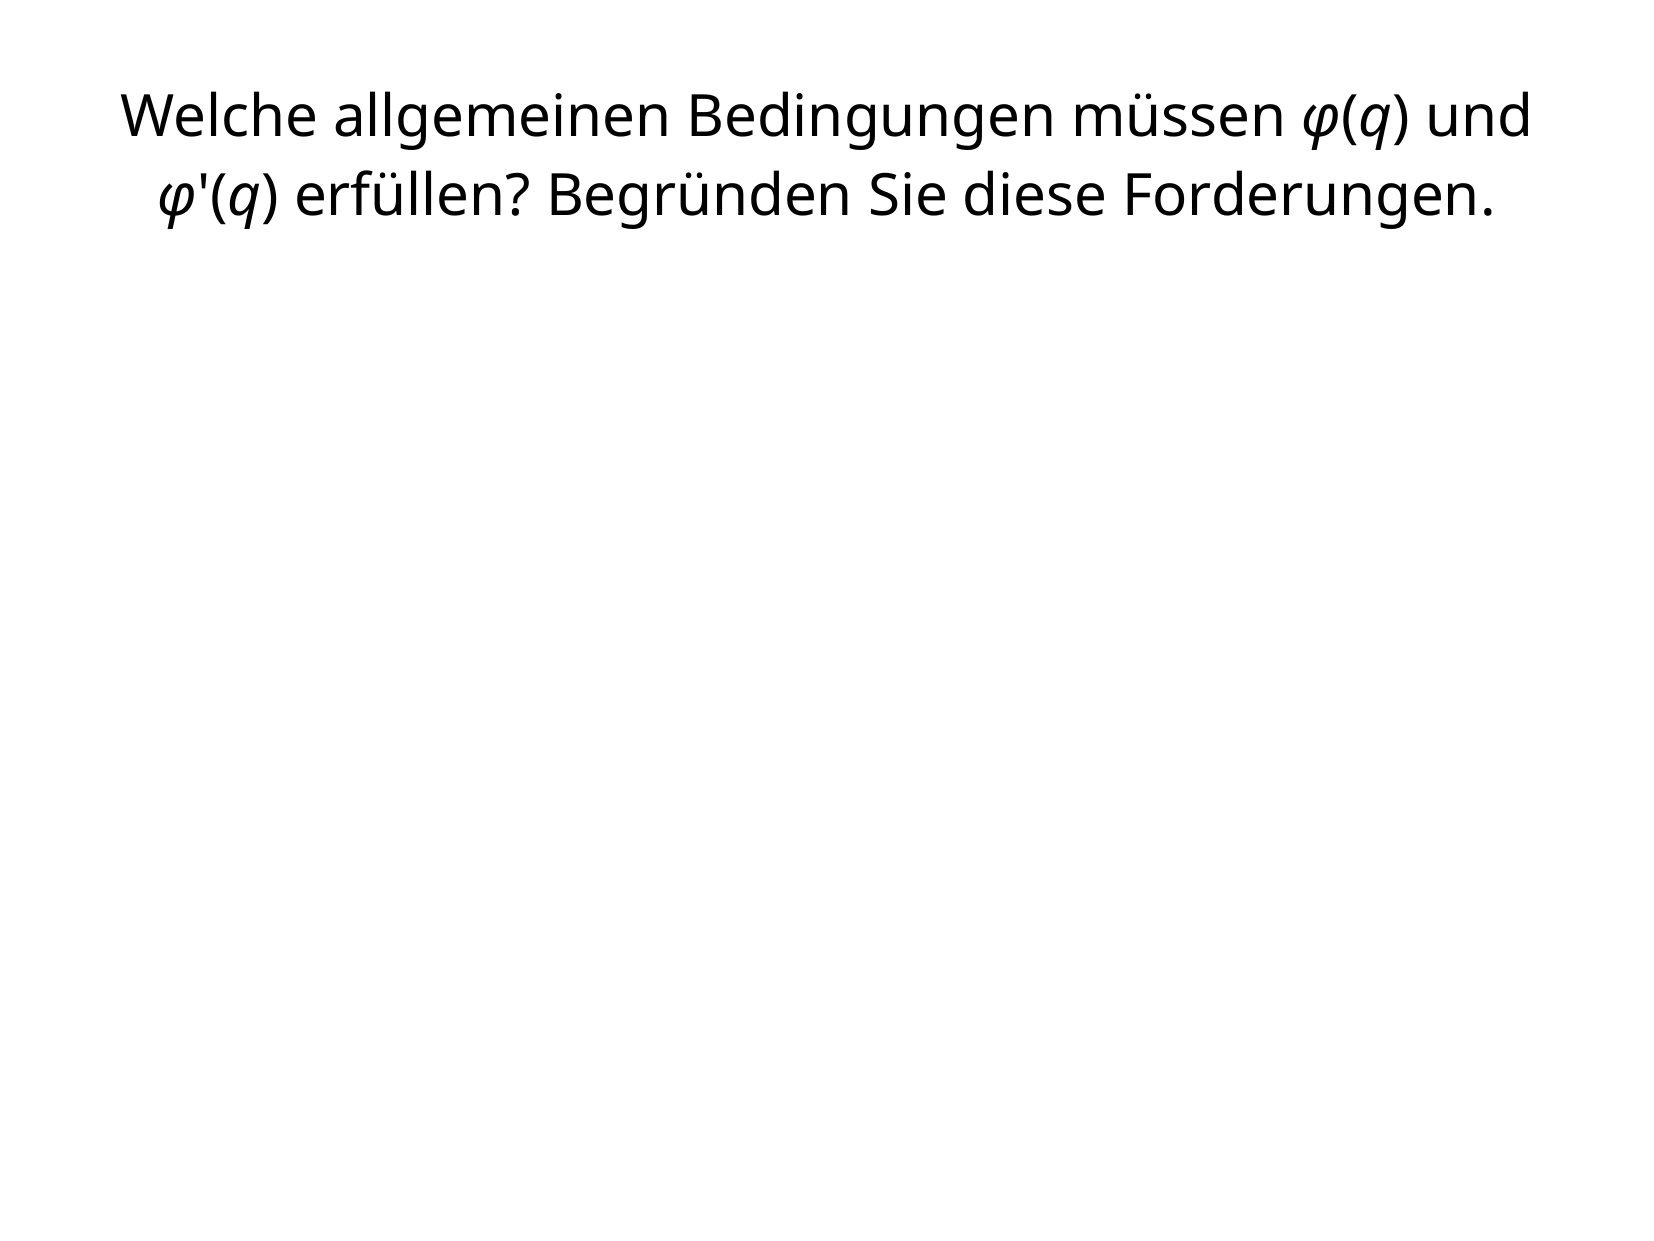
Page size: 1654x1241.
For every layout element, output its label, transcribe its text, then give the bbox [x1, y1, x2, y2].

title Welche allgemeinen Bedingungen müssen φ(q) und φ'(q) erfüllen? Begründen Sie diese Forderungen. [82, 49, 1571, 257]
